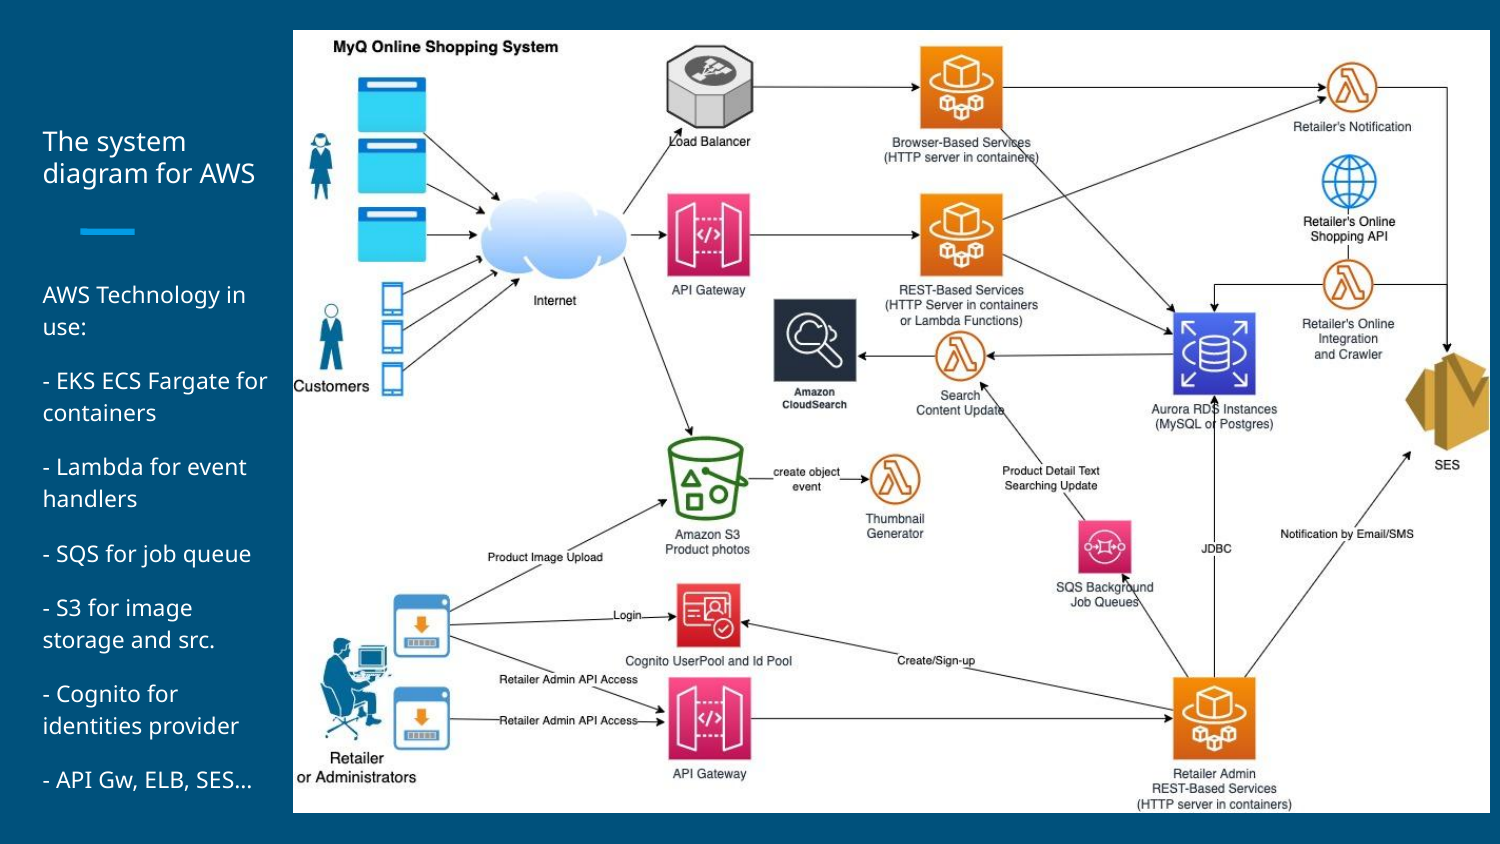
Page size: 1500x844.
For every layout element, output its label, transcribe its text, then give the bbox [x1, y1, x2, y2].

list AWS Technology in use: - EKS ECS Fargate for containers - Lambda for event handlers - SQS for job queue - S3 for image storage and src. - Cognito for identities provider - API Gw, ELB, SES… [27, 261, 294, 813]
picture [294, 31, 1489, 812]
title The system diagram for AWS [27, 91, 284, 205]
